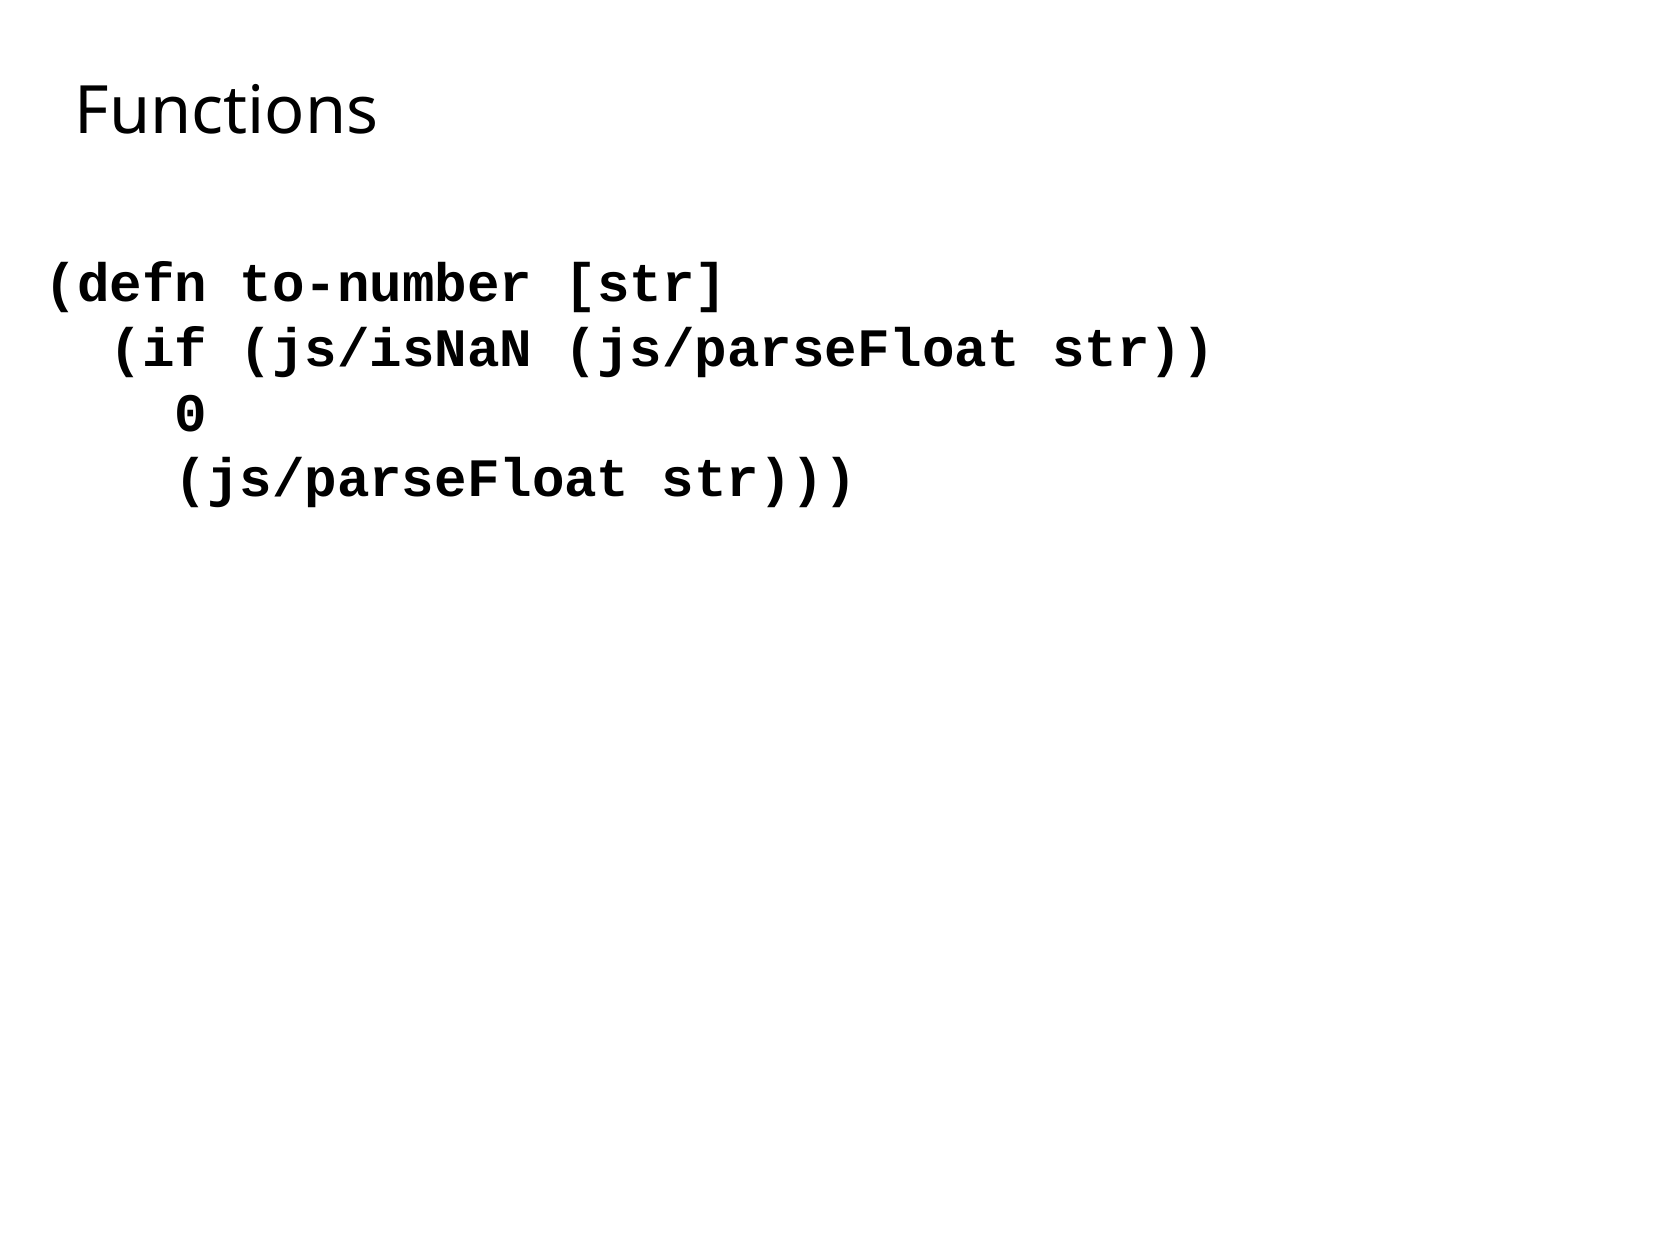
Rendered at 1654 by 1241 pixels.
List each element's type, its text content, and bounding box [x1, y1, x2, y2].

text_box Functions [60, 59, 1575, 169]
text_box (defn to-number [str] (if (js/isNaN (js/parseFloat str)) 0 (js/parseFloat str))) [30, 240, 1620, 557]
